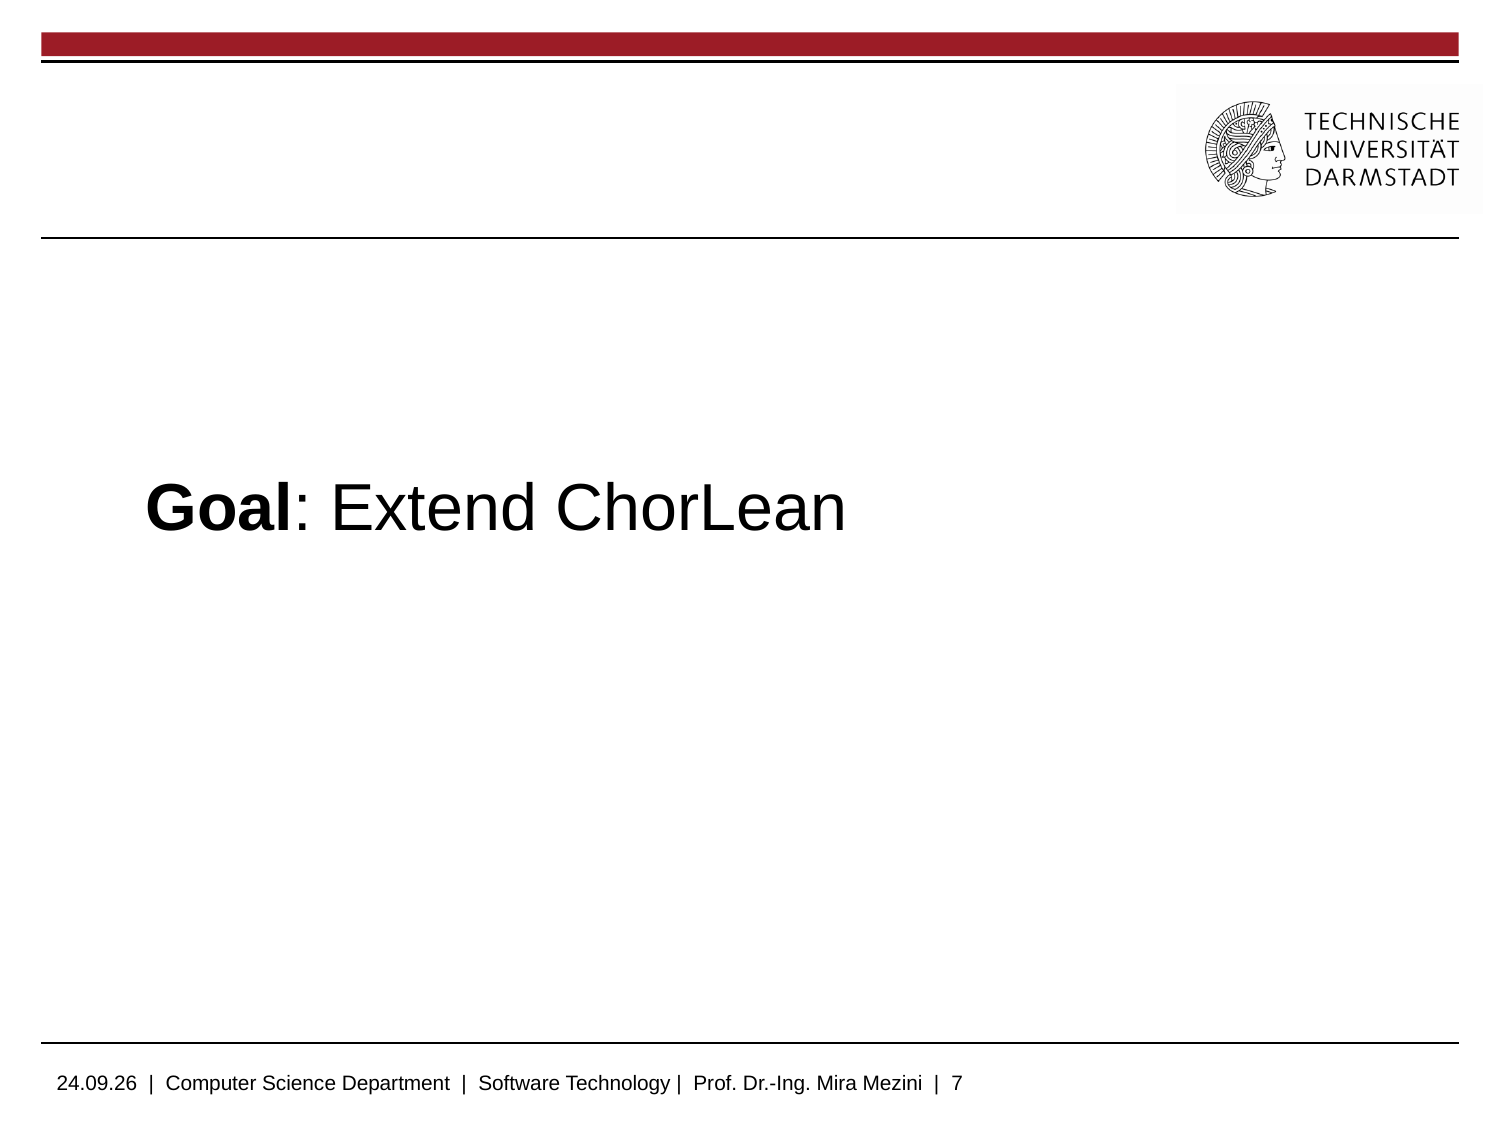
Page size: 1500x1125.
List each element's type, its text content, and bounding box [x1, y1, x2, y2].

list Goal: Extend ChorLean [75, 263, 1425, 916]
